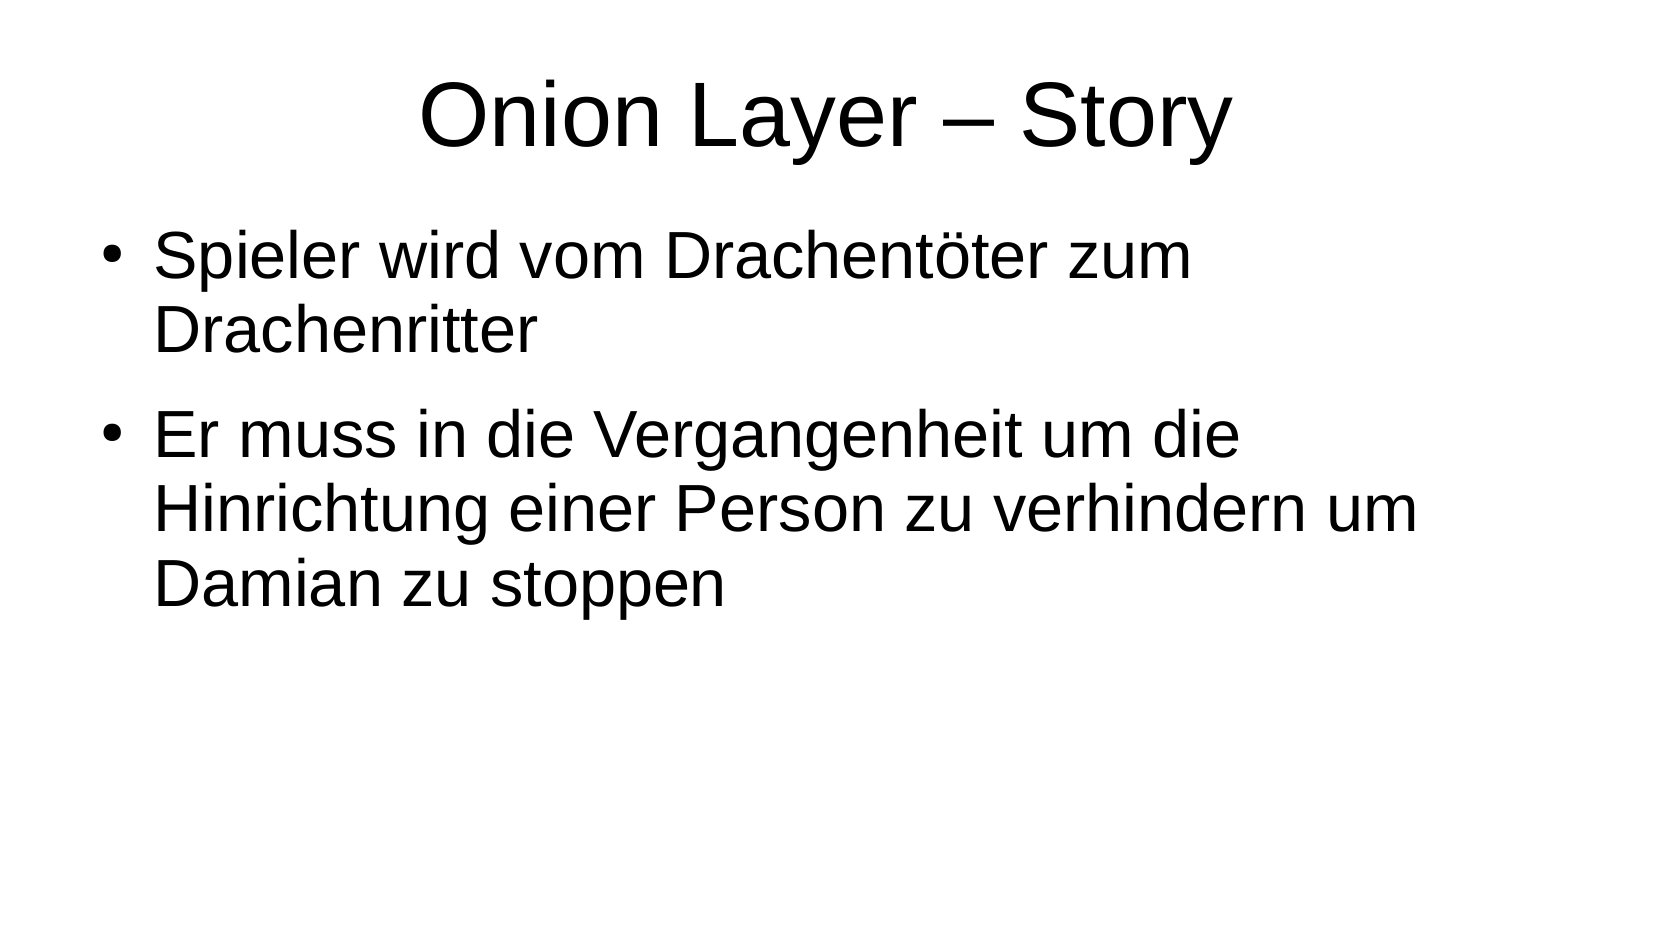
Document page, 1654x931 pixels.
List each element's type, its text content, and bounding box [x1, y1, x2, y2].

list Spieler wird vom Drachentöter zum Drachenritter Er muss in die Vergangenheit um die Hinrichtung einer Person zu verhindern um Damian zu stoppen [82, 217, 1571, 758]
title Onion Layer – Story [82, 37, 1571, 193]
